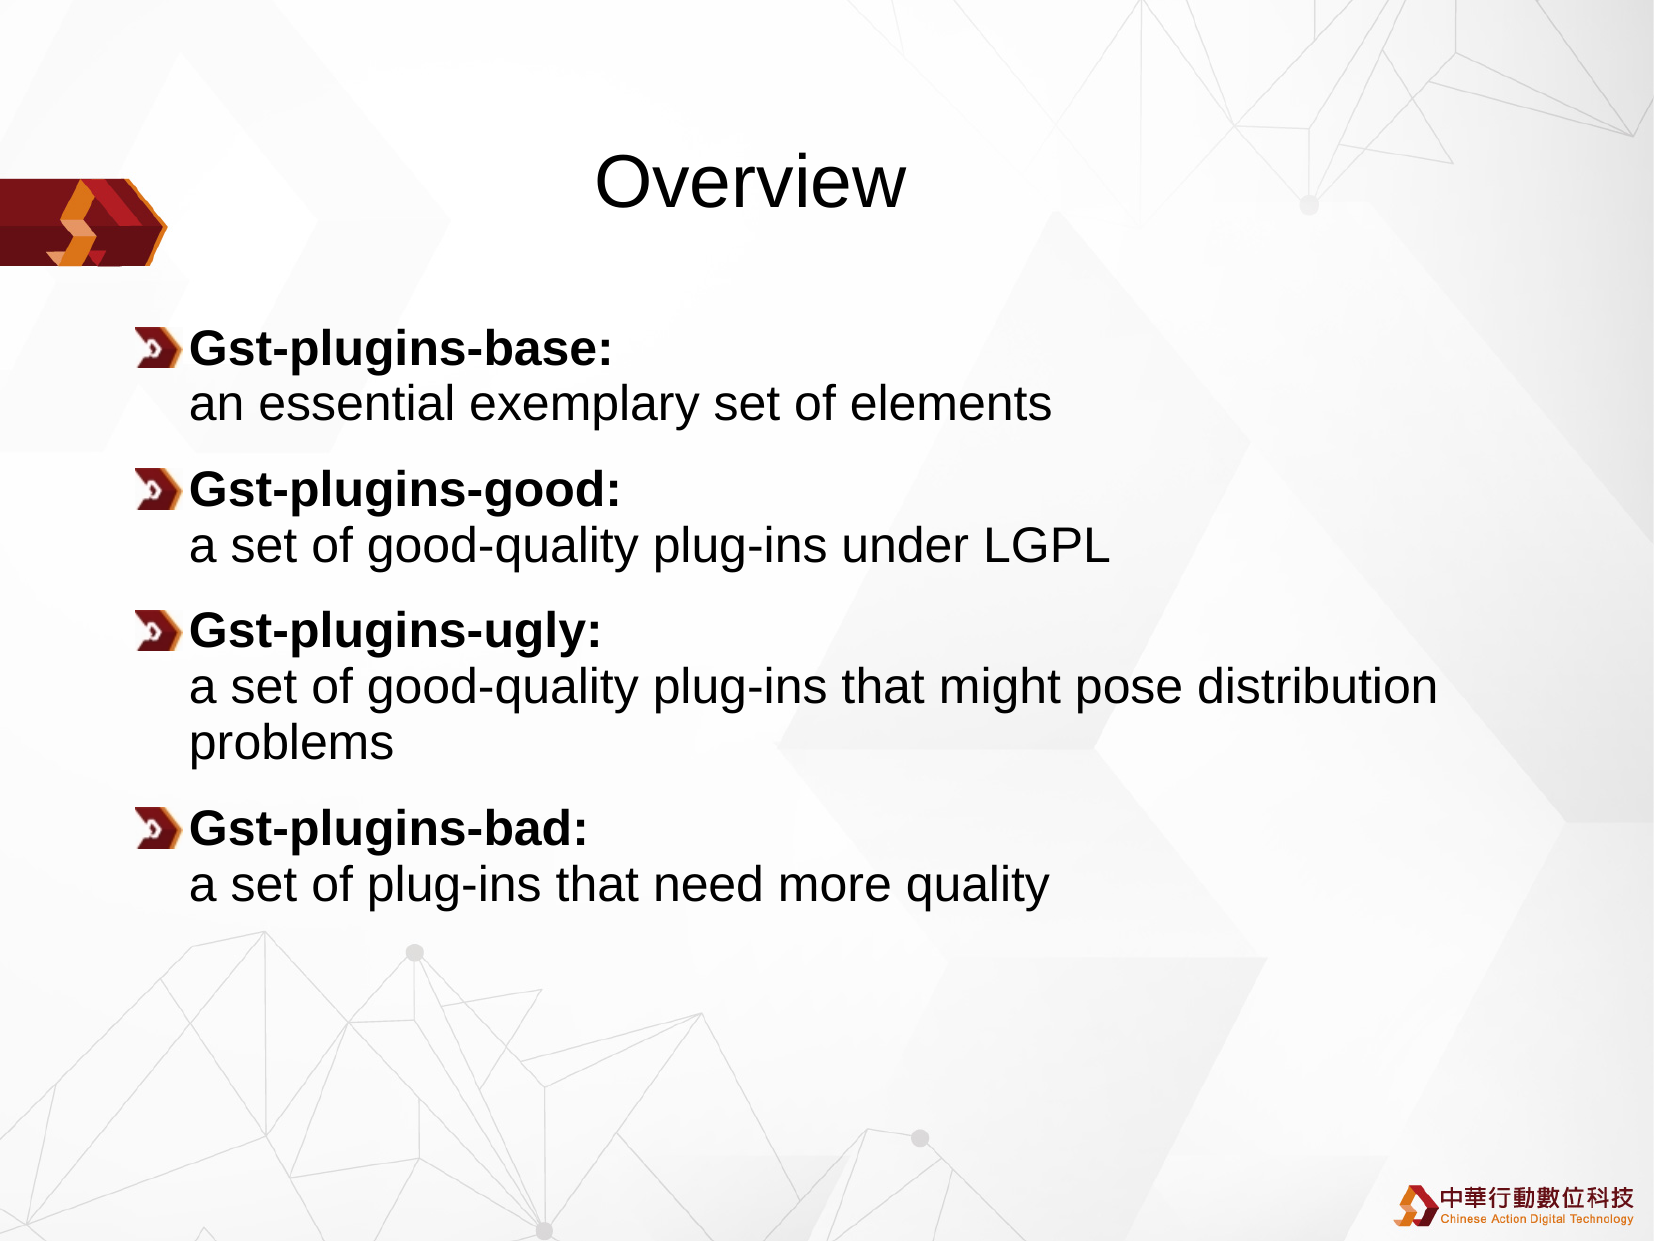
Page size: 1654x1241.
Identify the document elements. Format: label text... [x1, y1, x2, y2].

picture [0, 0, 1654, 1241]
title Overview [594, 119, 1098, 245]
list Gst-plugins-base: an essential exemplary set of elements Gst-plugins-good: a set of good-quality plug-ins under LGPL Gst-plugins-ugly: a set of good-quality plug-ins that might pose distribution problems Gst-plugins-bad: a set of plug-ins that need more quality [118, 319, 1571, 1040]
